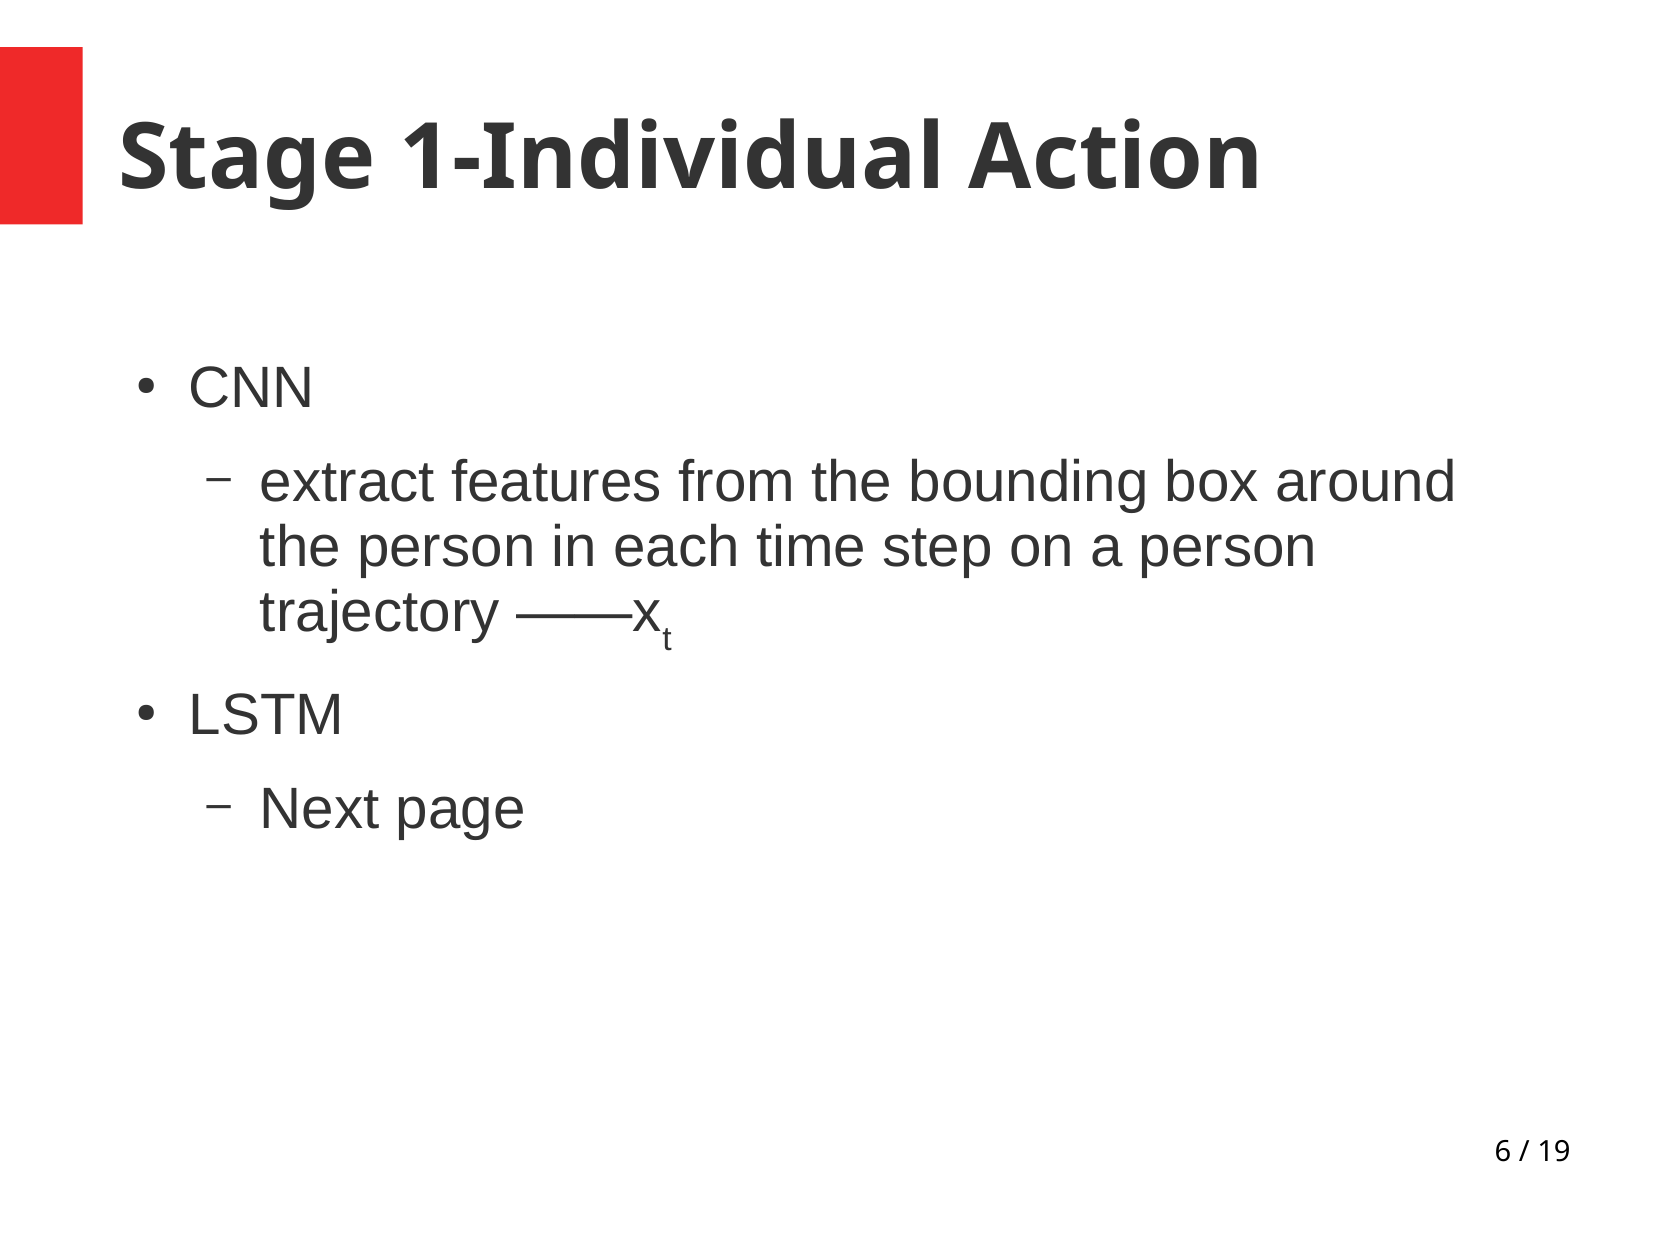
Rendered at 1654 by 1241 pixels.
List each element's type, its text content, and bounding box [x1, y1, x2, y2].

title Stage 1-Individual Action [118, 49, 1571, 257]
list CNN extract features from the bounding box around the person in each time step on a person trajectory ——xt LSTM Next page [118, 354, 1536, 1074]
